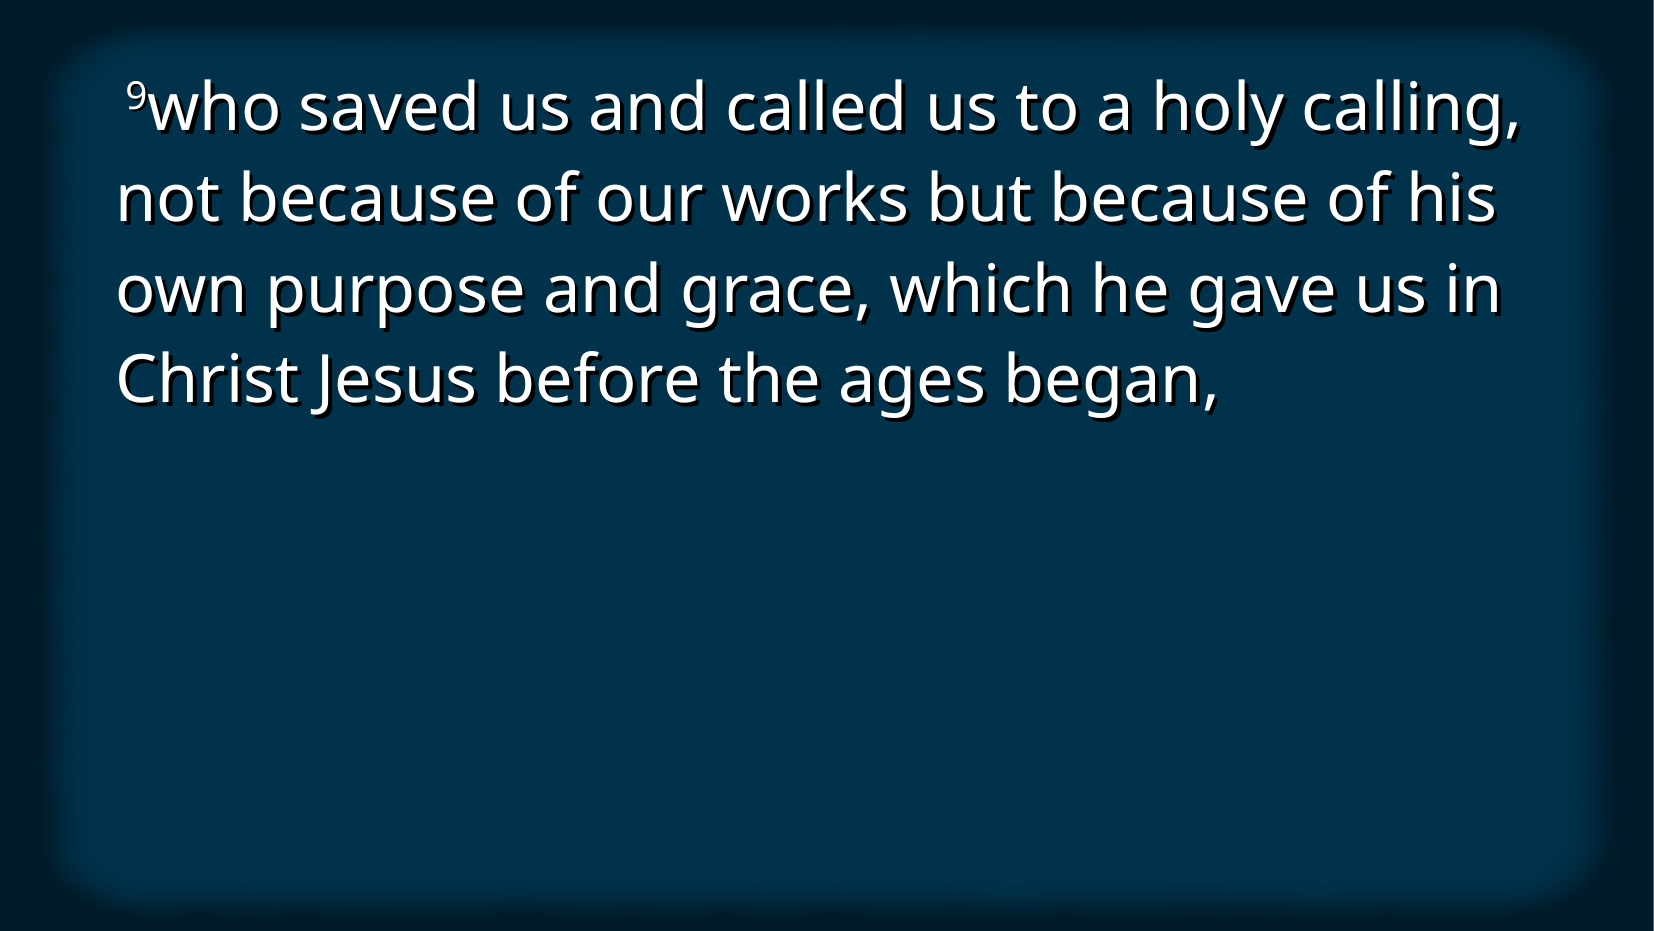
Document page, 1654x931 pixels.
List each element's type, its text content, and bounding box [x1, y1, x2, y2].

picture [0, 0, 1654, 931]
text_box 9who saved us and called us to a holy calling, not because of our works but because of his own purpose and grace, which he gave us in Christ Jesus before the ages began, [100, 52, 1591, 436]
